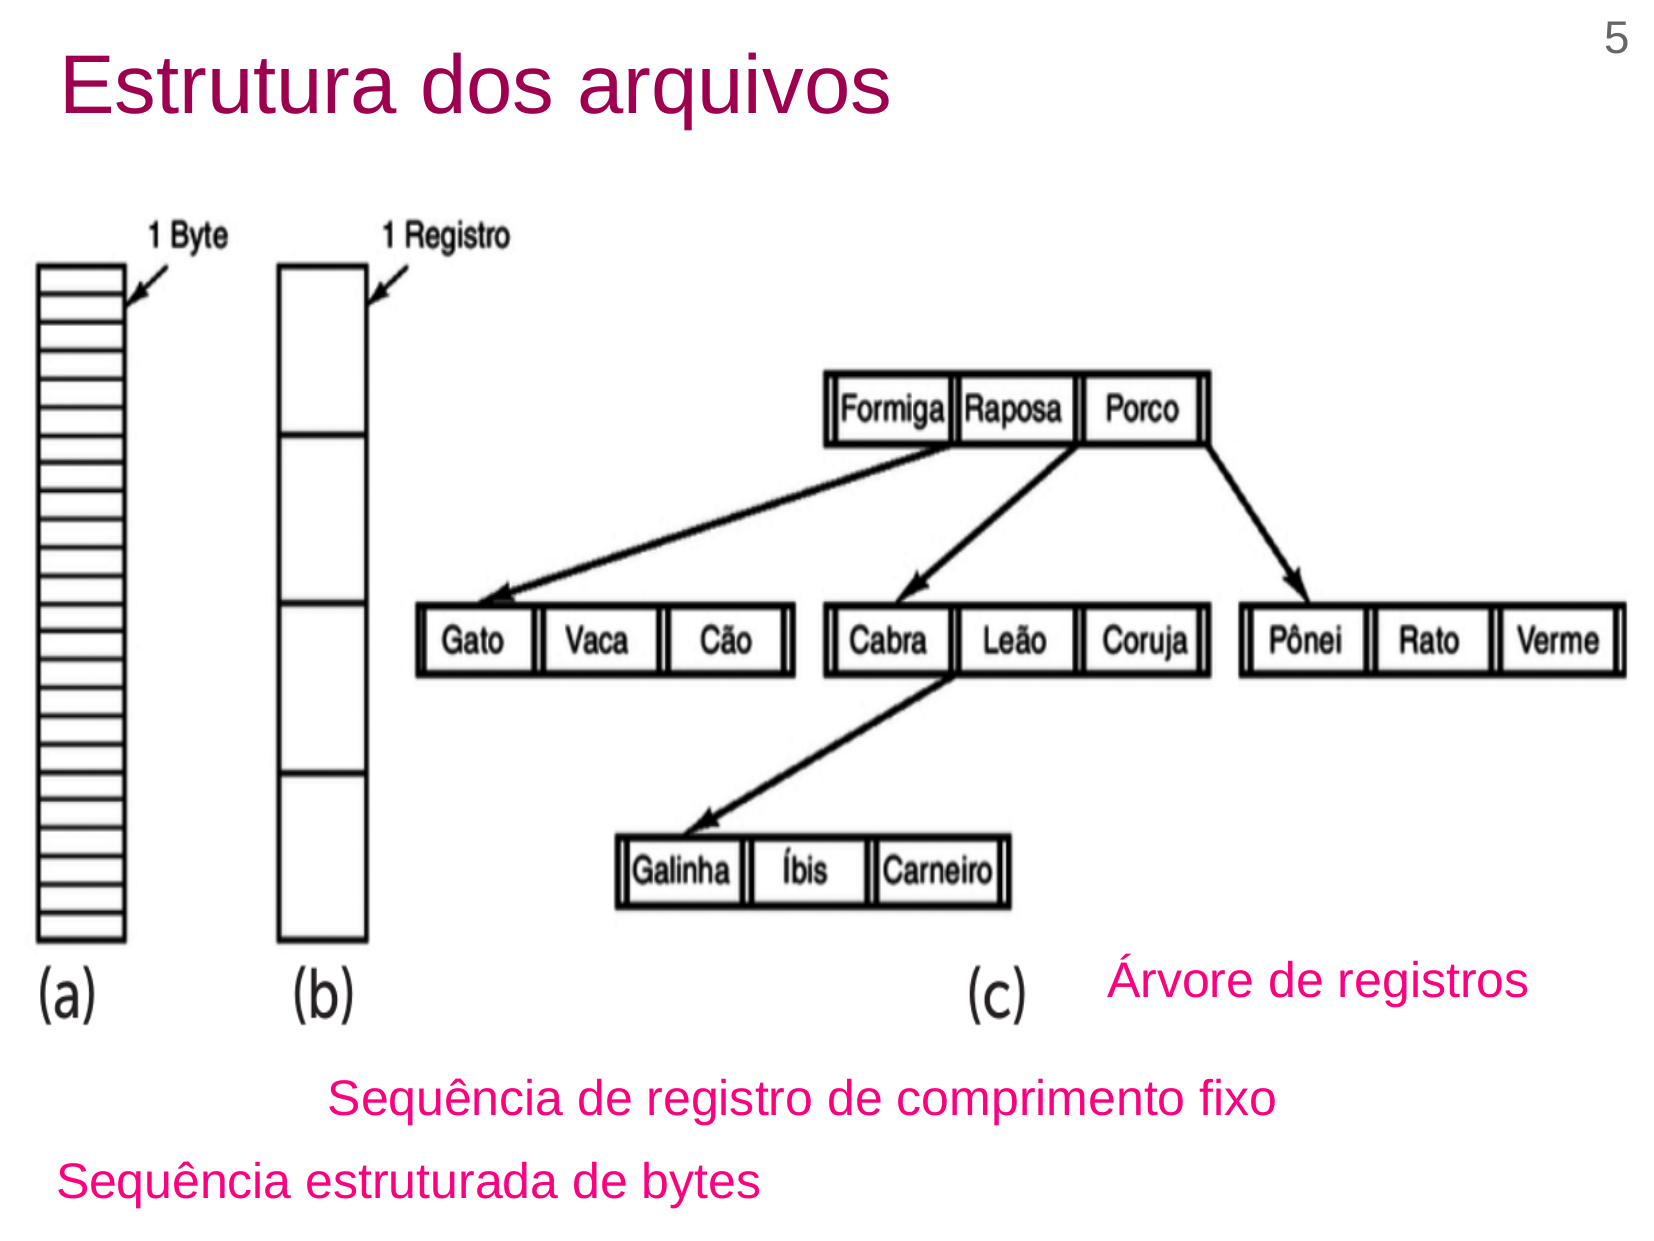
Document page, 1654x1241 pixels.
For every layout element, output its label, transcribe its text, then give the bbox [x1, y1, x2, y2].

title Estrutura dos arquivos [59, 29, 1595, 148]
picture [23, 217, 1631, 1034]
text_box Árvore de registros [1092, 944, 1595, 1024]
text_box Sequência estruturada de bytes [41, 1145, 845, 1217]
text_box Sequência de registro de comprimento fixo [312, 1062, 1293, 1134]
